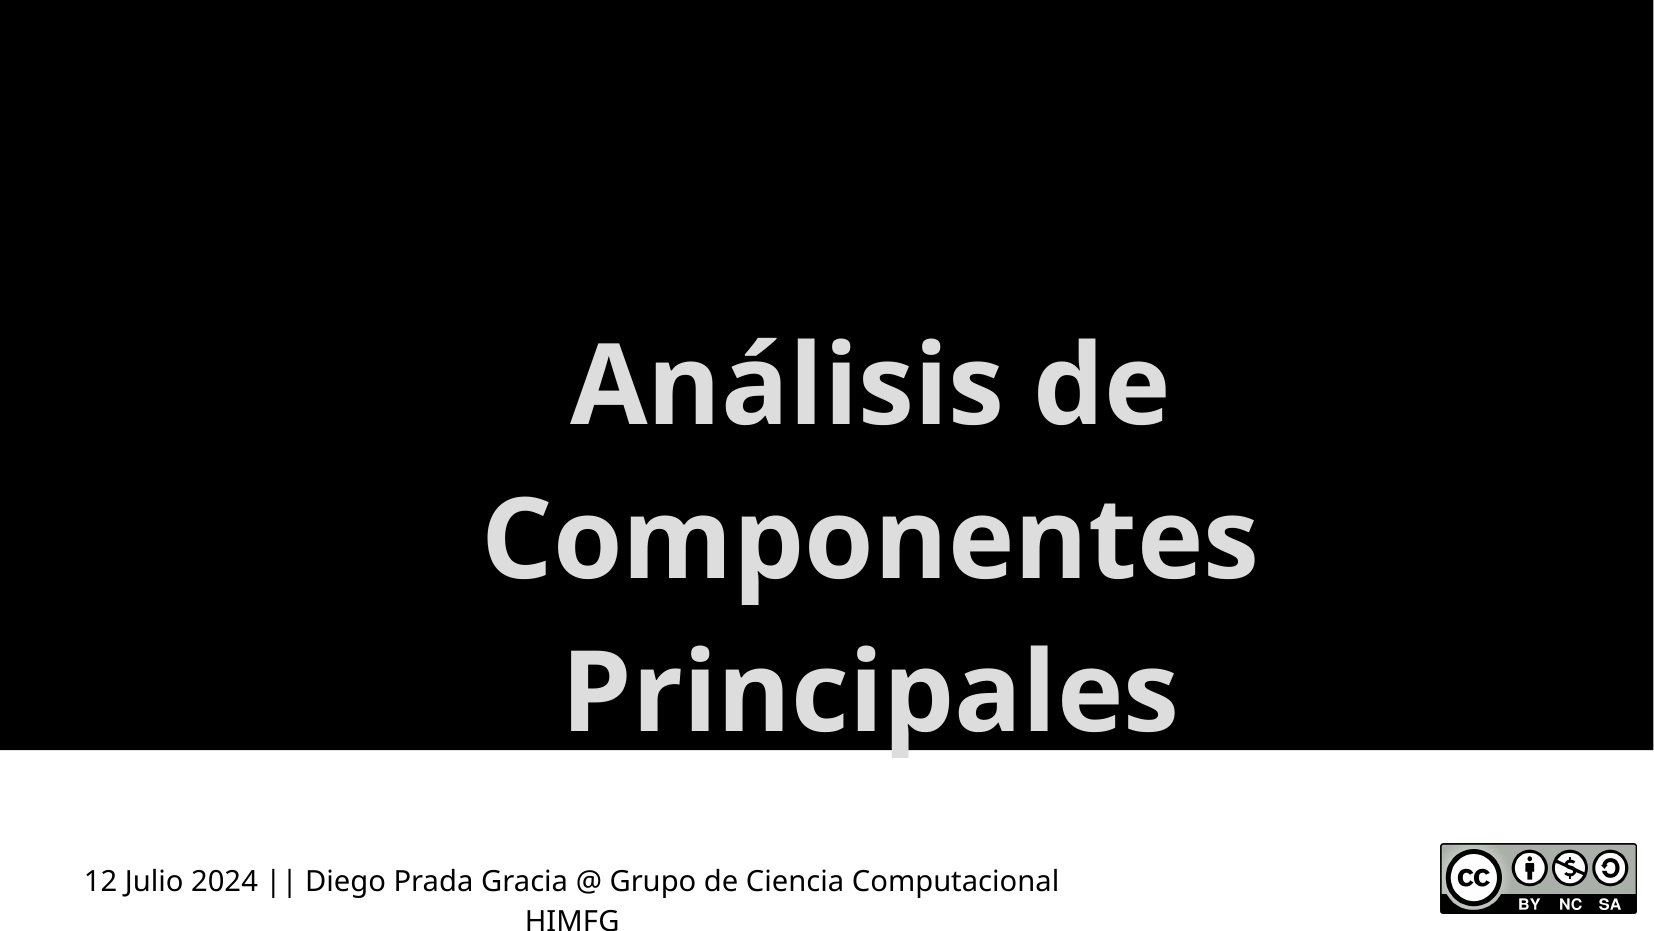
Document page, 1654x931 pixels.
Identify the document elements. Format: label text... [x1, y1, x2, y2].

text_box Análisis de Componentes Principales [211, 297, 1531, 650]
text_box [909, 682, 932, 718]
text_box [0, 0, 1654, 751]
picture [1440, 843, 1637, 914]
text_box 12 Julio 2024 || Diego Prada Gracia @ Grupo de Ciencia Computacional HIMFG [45, 853, 1099, 904]
